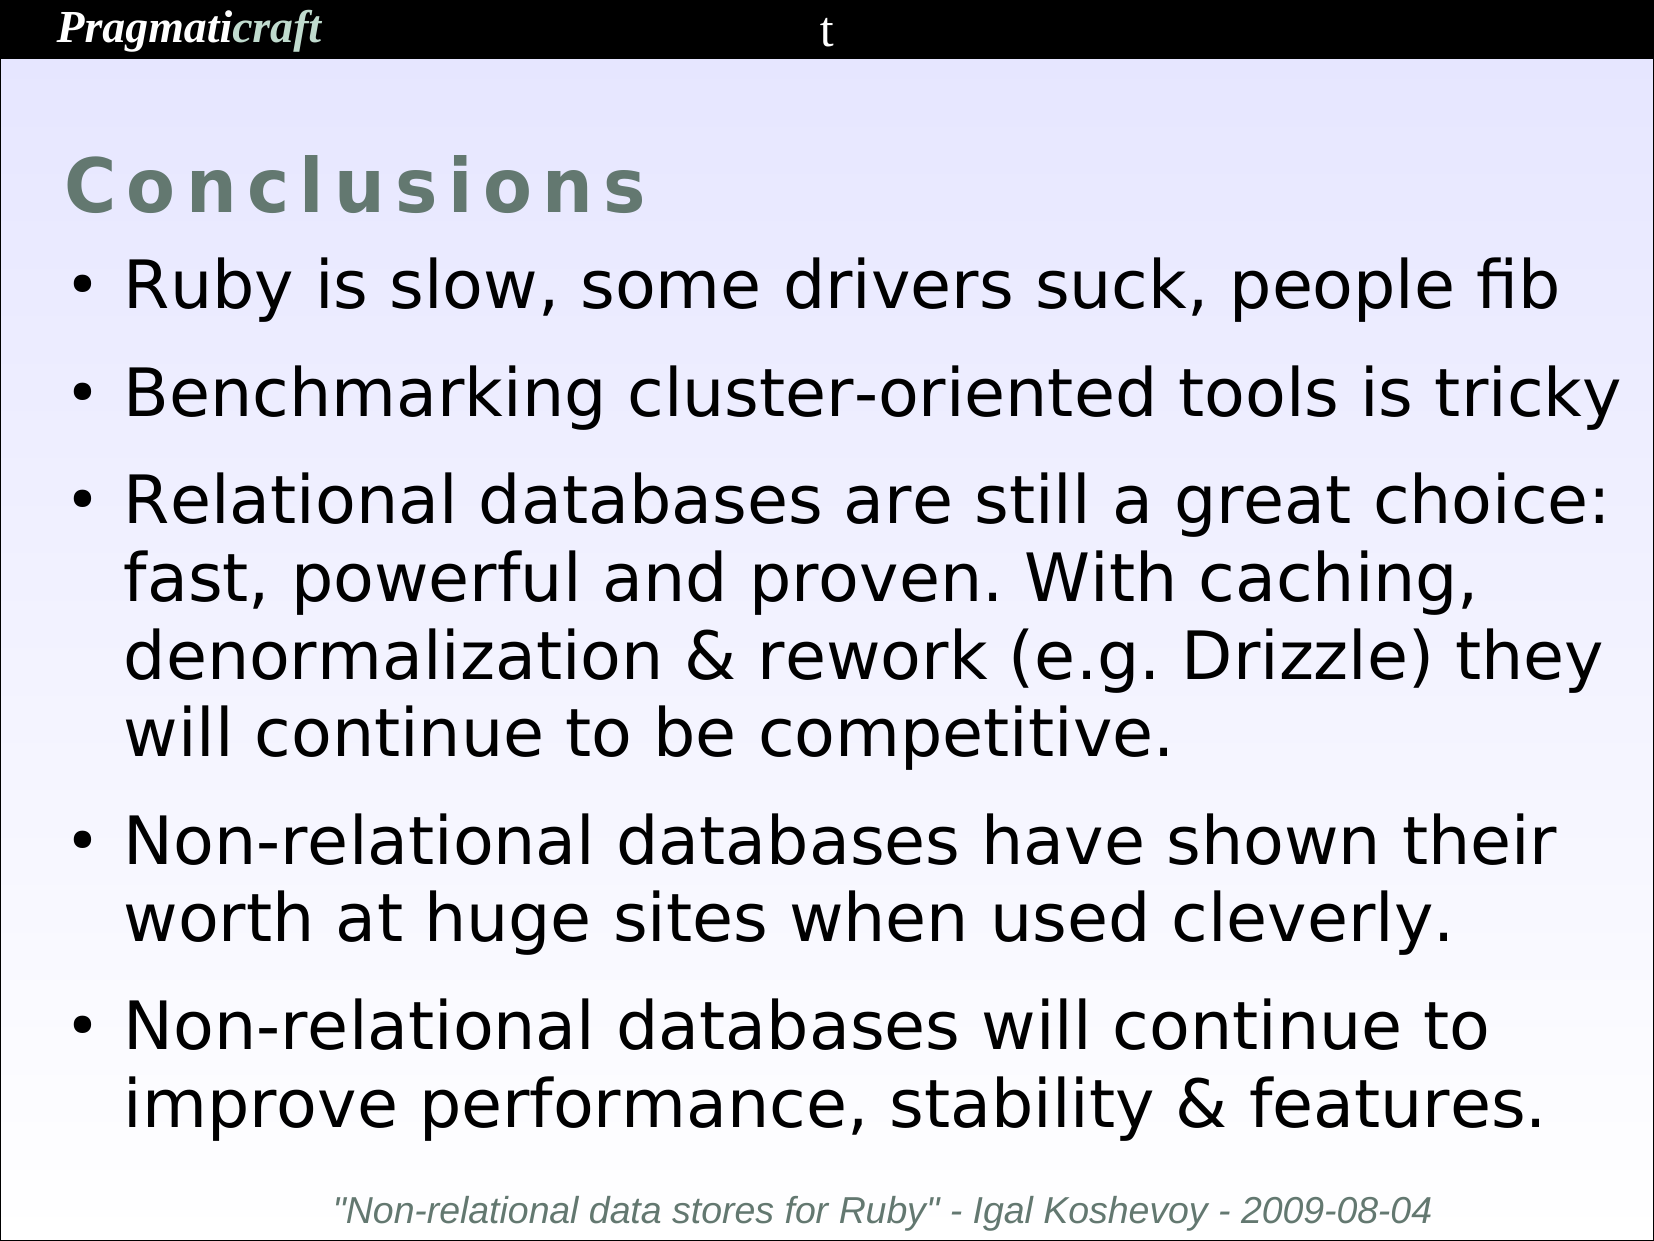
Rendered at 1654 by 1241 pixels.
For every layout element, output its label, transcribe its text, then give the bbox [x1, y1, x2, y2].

title Conclusions [64, 112, 1587, 246]
list Ruby is slow, some drivers suck, people fib Benchmarking cluster-oriented tools is tricky Relational databases are still a great choice: fast, powerful and proven. With caching, denormalization & rework (e.g. Drizzle) they will continue to be competitive. Non-relational databases have shown their worth at huge sites when used cleverly. Non-relational databases will continue to improve performance, stability & features. [52, 246, 1628, 1143]
